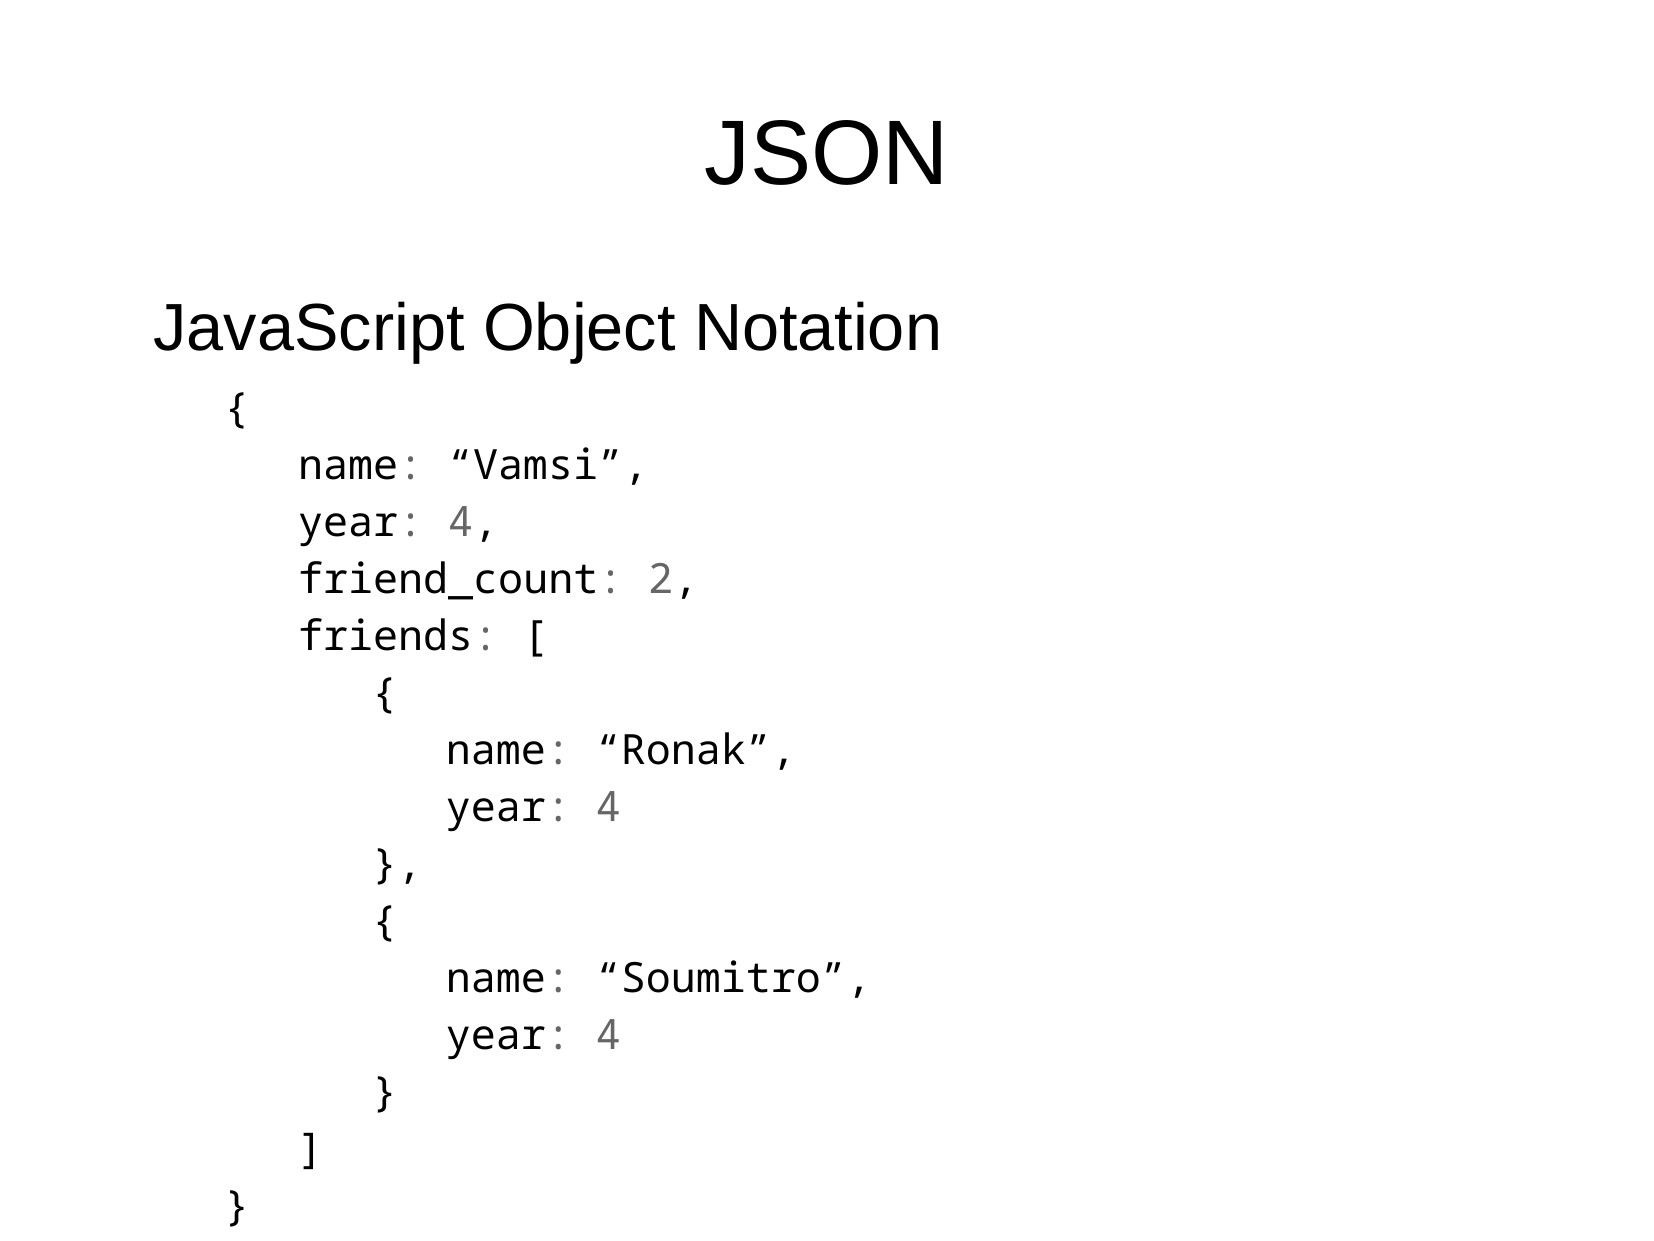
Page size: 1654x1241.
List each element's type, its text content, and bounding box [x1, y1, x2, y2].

title JSON [82, 49, 1571, 257]
text_box { name: “Vamsi”, year: 4, friend_count: 2, friends: [ { name: “Ronak”, year: 4 }, { name: “Soumitro”, year: 4 } ] } [224, 377, 876, 1107]
list JavaScript Object Notation [82, 290, 1571, 1010]
